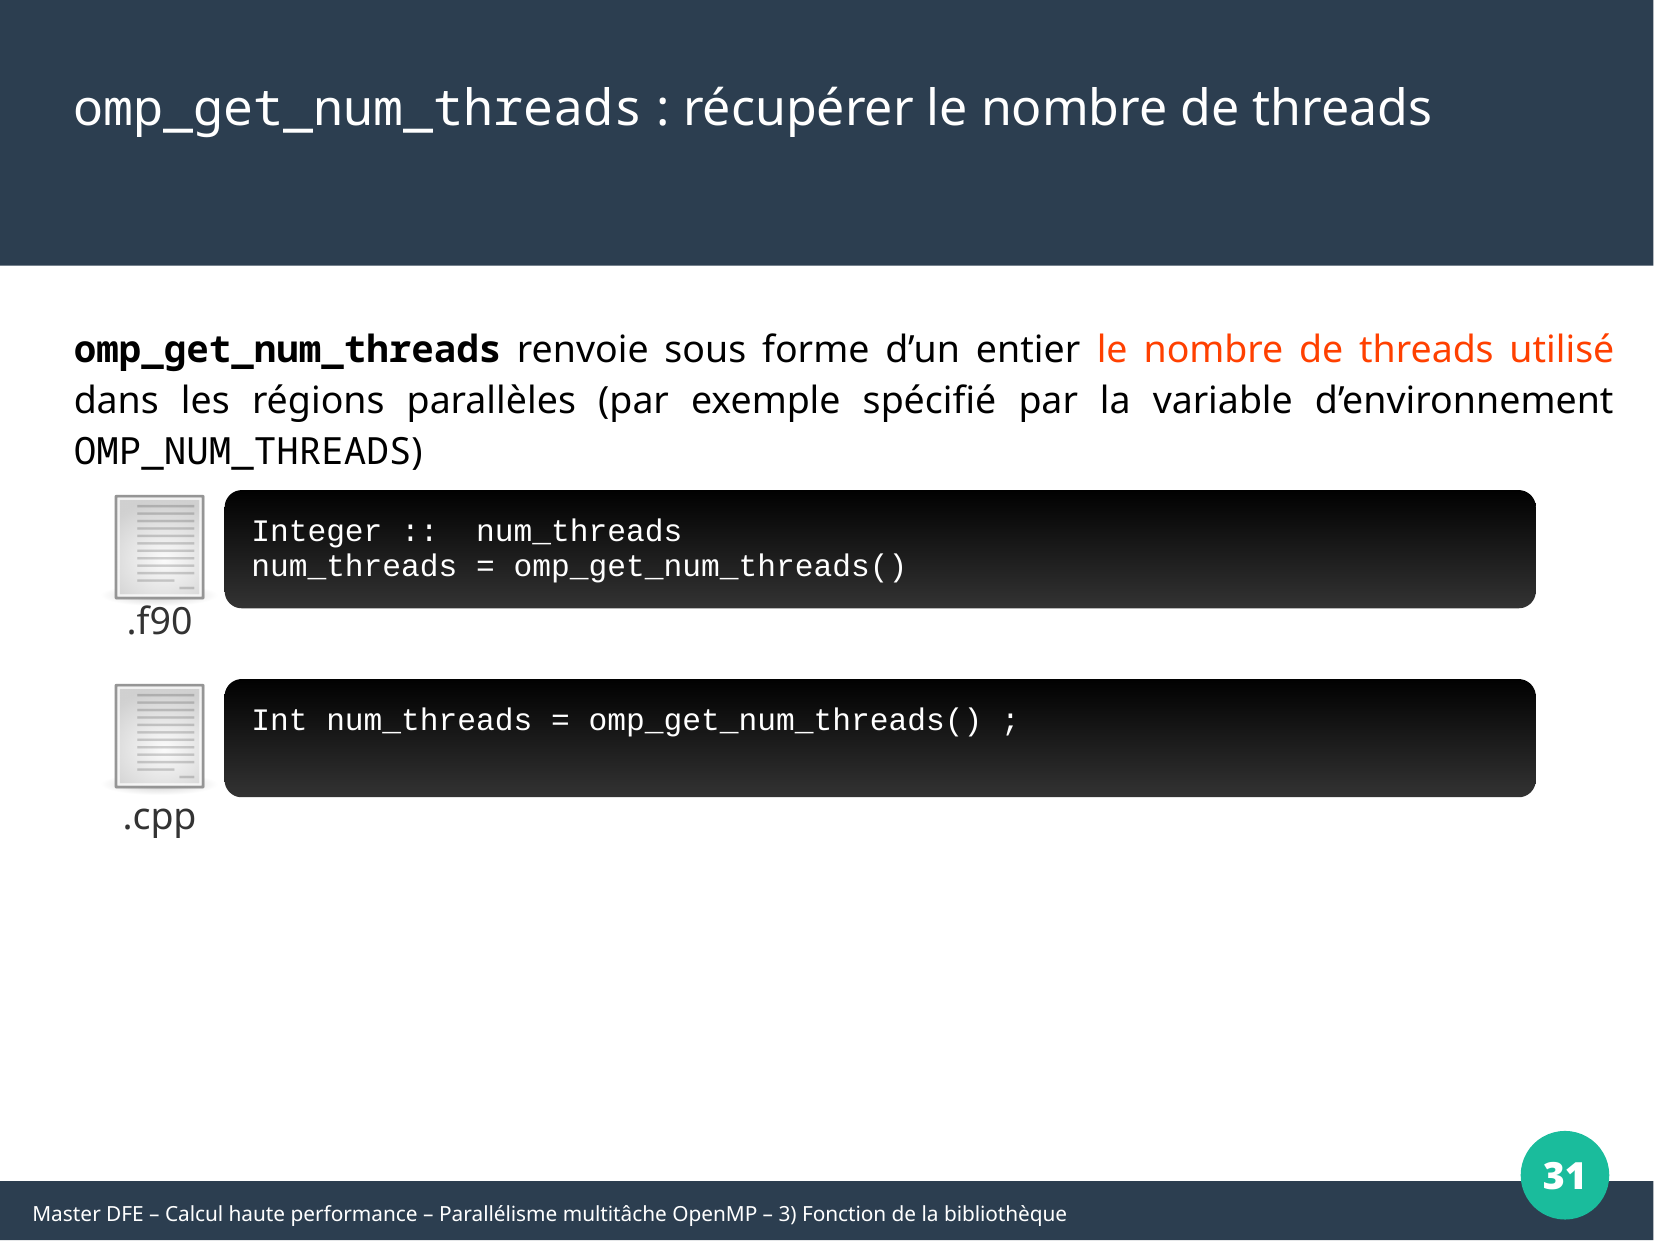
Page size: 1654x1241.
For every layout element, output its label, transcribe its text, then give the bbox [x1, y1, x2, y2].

text_box Master DFE – Calcul haute performance – Parallélisme multitâche OpenMP – 3) Fonction de la bibliothèque [17, 1191, 1436, 1235]
picture [100, 679, 219, 781]
text_box omp_get_num_threads : récupérer le nombre de threads [59, 64, 1654, 283]
text_box Int num_threads = omp_get_num_threads() ; [236, 696, 1507, 751]
text_box omp_get_num_threads renvoie sous forme d’un entier le nombre de threads utilisé dans les régions parallèles (par exemple spécifié par la variable d’environnement OMP_NUM_THREADS) [59, 314, 1630, 533]
text_box [224, 490, 1536, 609]
text_box Integer :: num_threads num_threads = omp_get_num_threads() [236, 507, 1507, 594]
text_box [224, 679, 1536, 798]
text_box .cpp [82, 781, 237, 848]
picture [100, 490, 219, 587]
text_box .f90 [82, 587, 237, 653]
